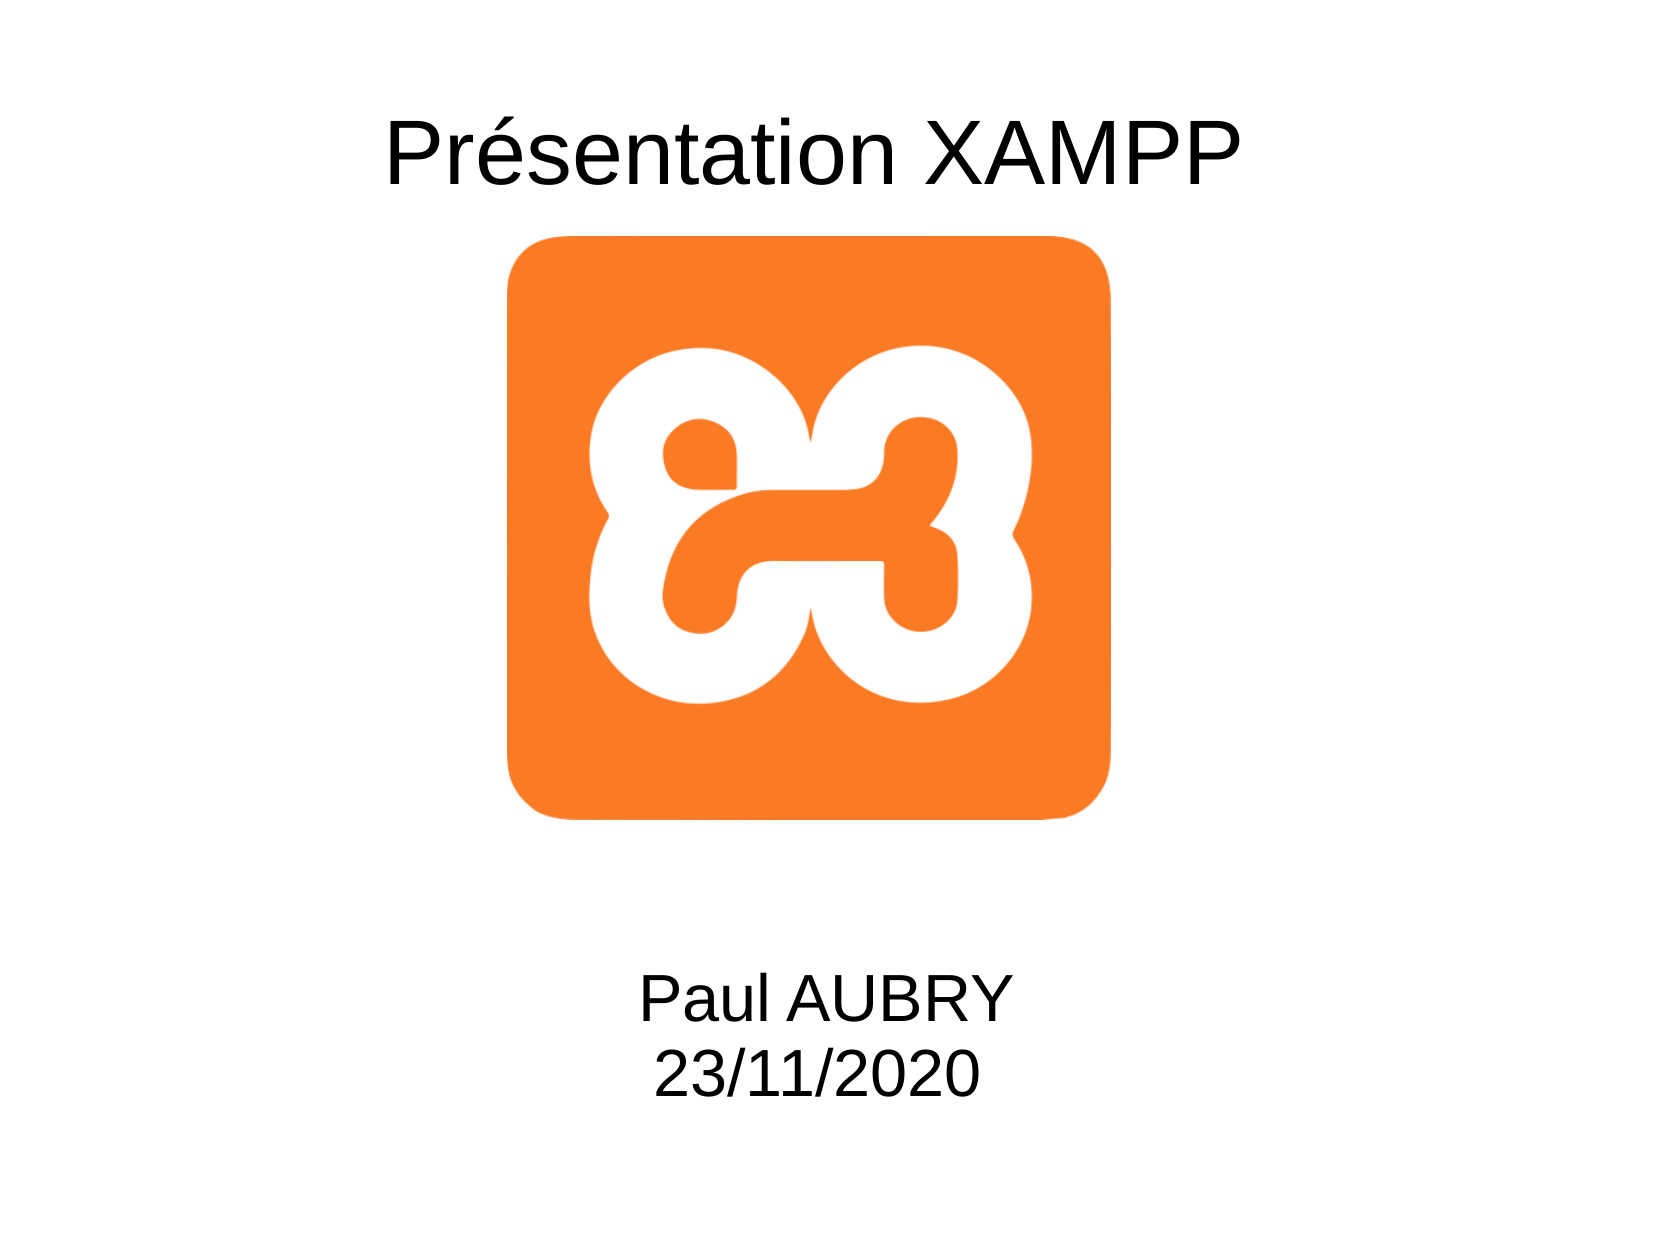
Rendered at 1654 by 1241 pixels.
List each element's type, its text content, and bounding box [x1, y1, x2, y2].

subtitle Paul AUBRY 23/11/2020 [82, 288, 1571, 1111]
picture [507, 236, 1111, 821]
title Présentation XAMPP [82, 49, 1571, 257]
